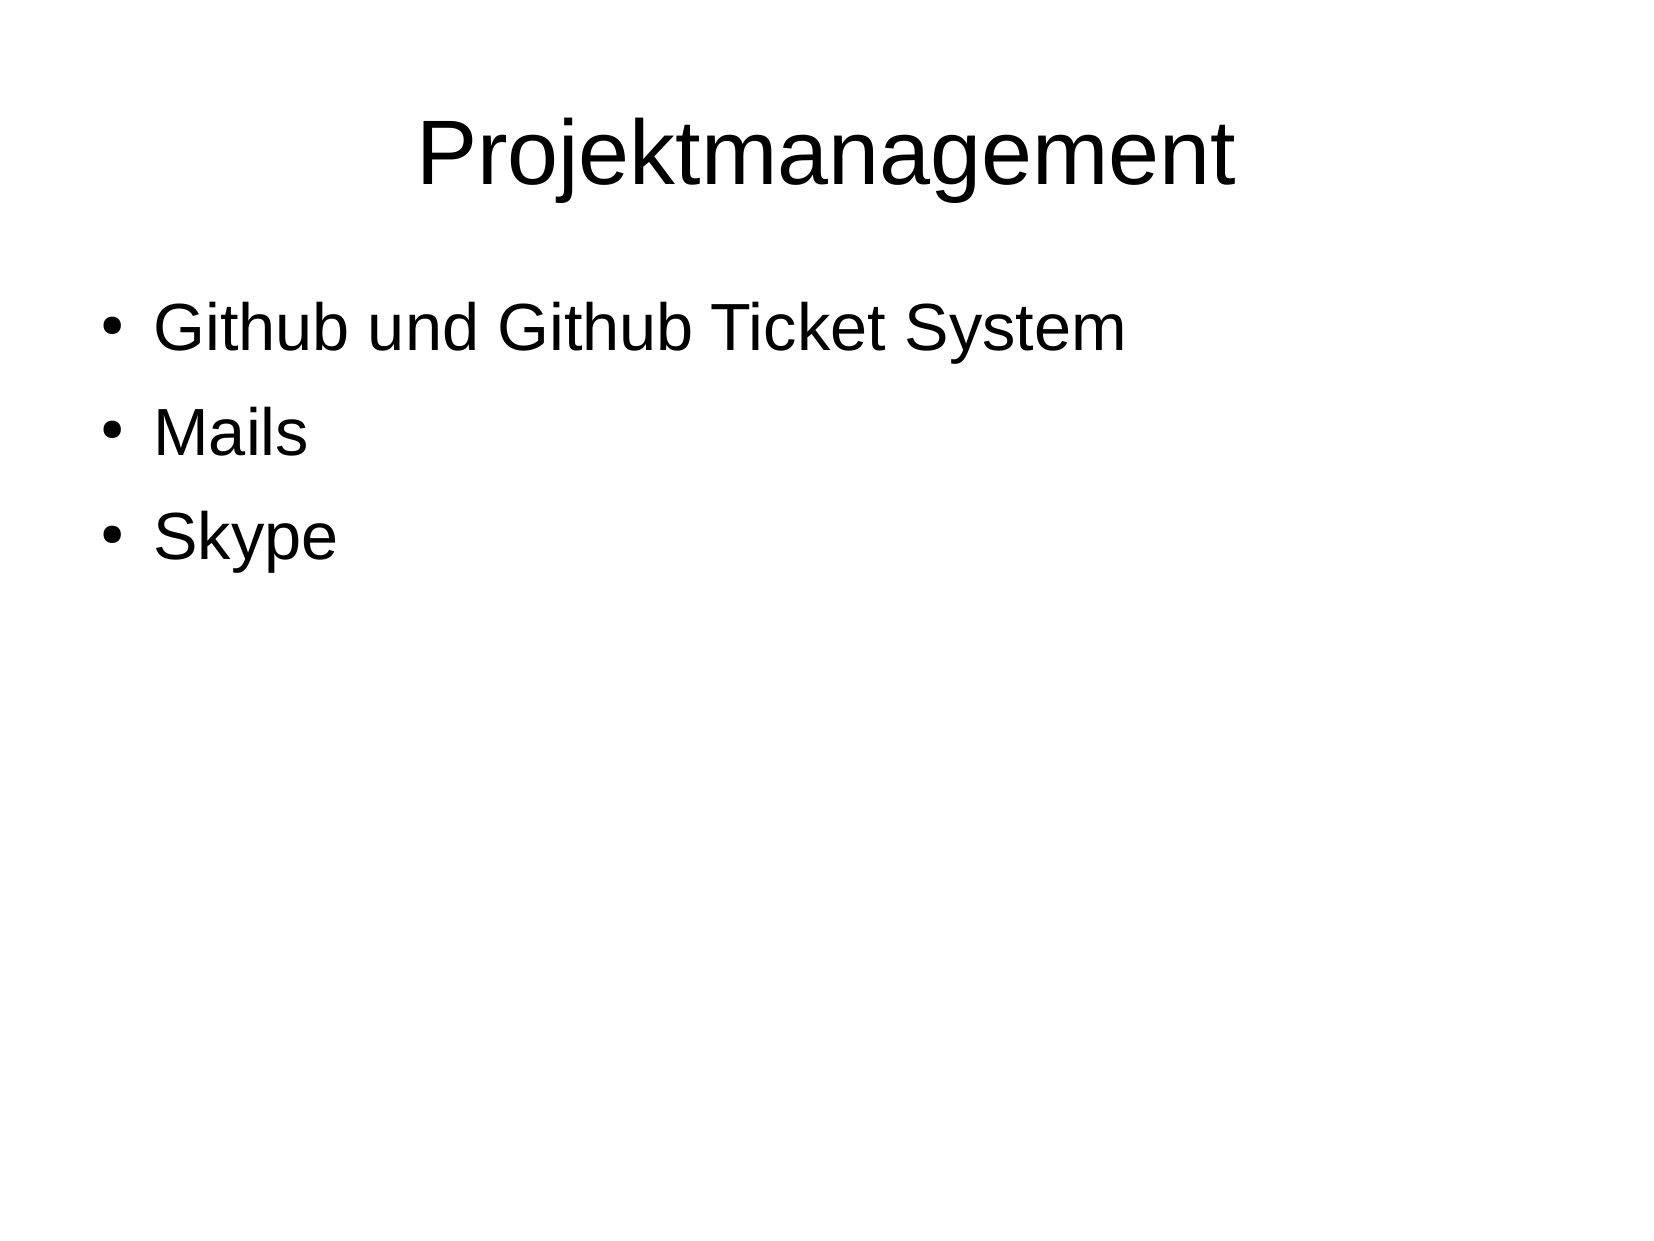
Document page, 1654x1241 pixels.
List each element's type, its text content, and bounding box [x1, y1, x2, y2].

list Github und Github Ticket System Mails Skype [82, 290, 1571, 1010]
title Projektmanagement [82, 49, 1571, 257]
